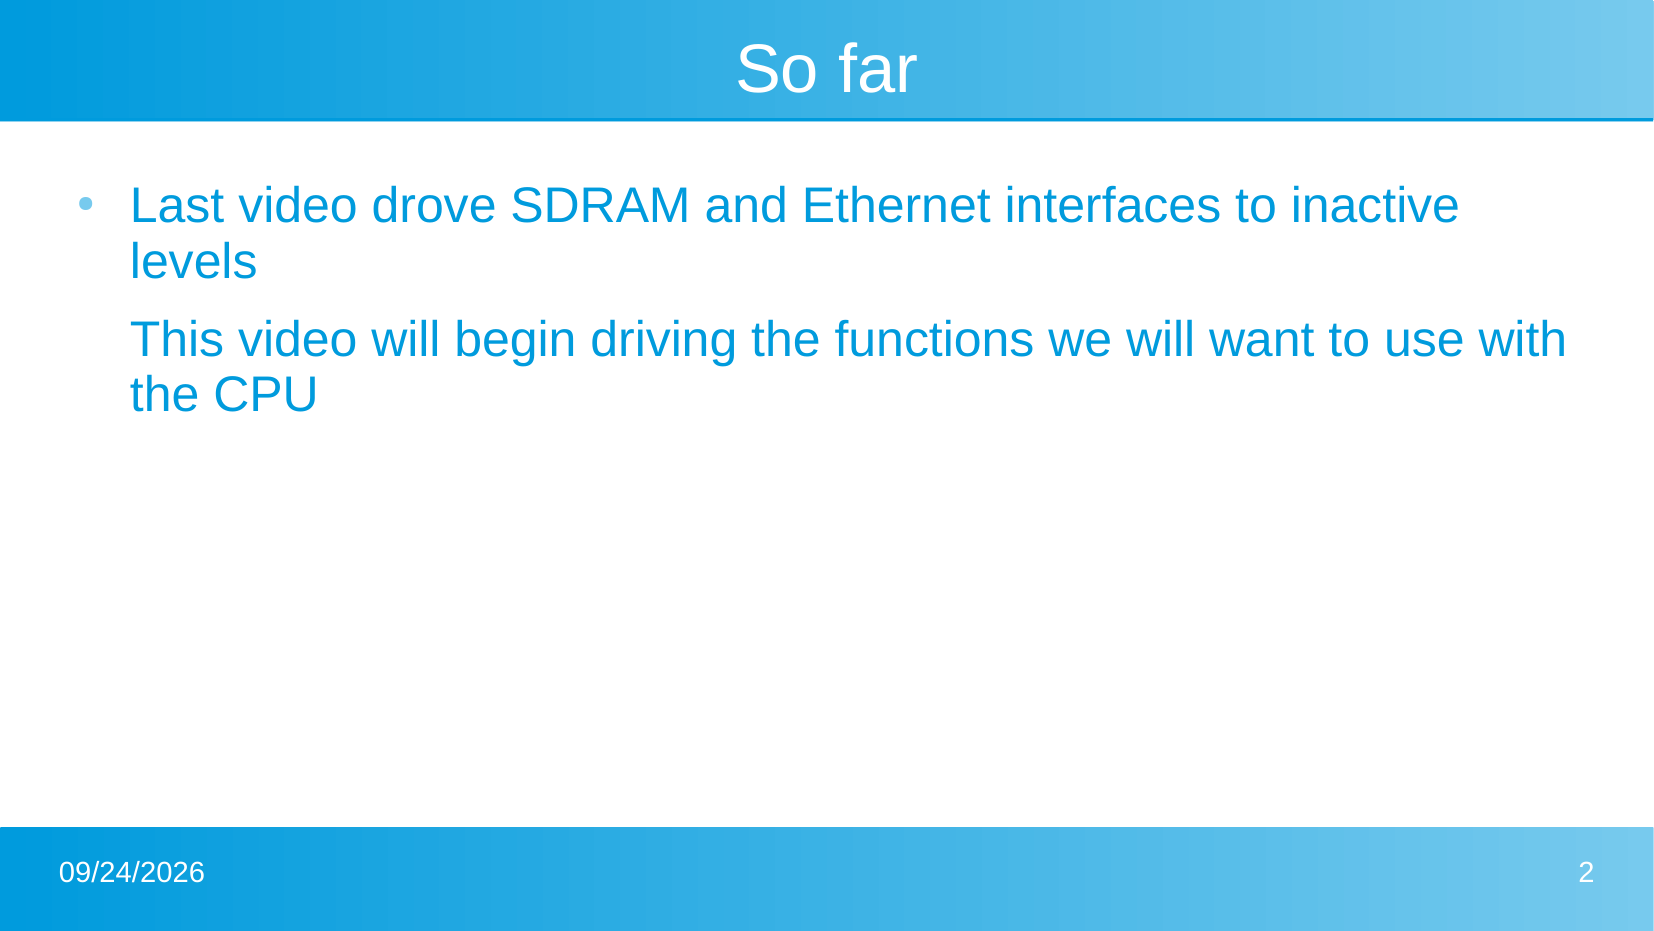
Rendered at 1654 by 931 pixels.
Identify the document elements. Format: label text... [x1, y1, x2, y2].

list Last video drove SDRAM and Ethernet interfaces to inactive levels This video will begin driving the functions we will want to use with the CPU [59, 177, 1595, 768]
title So far [59, 29, 1595, 108]
